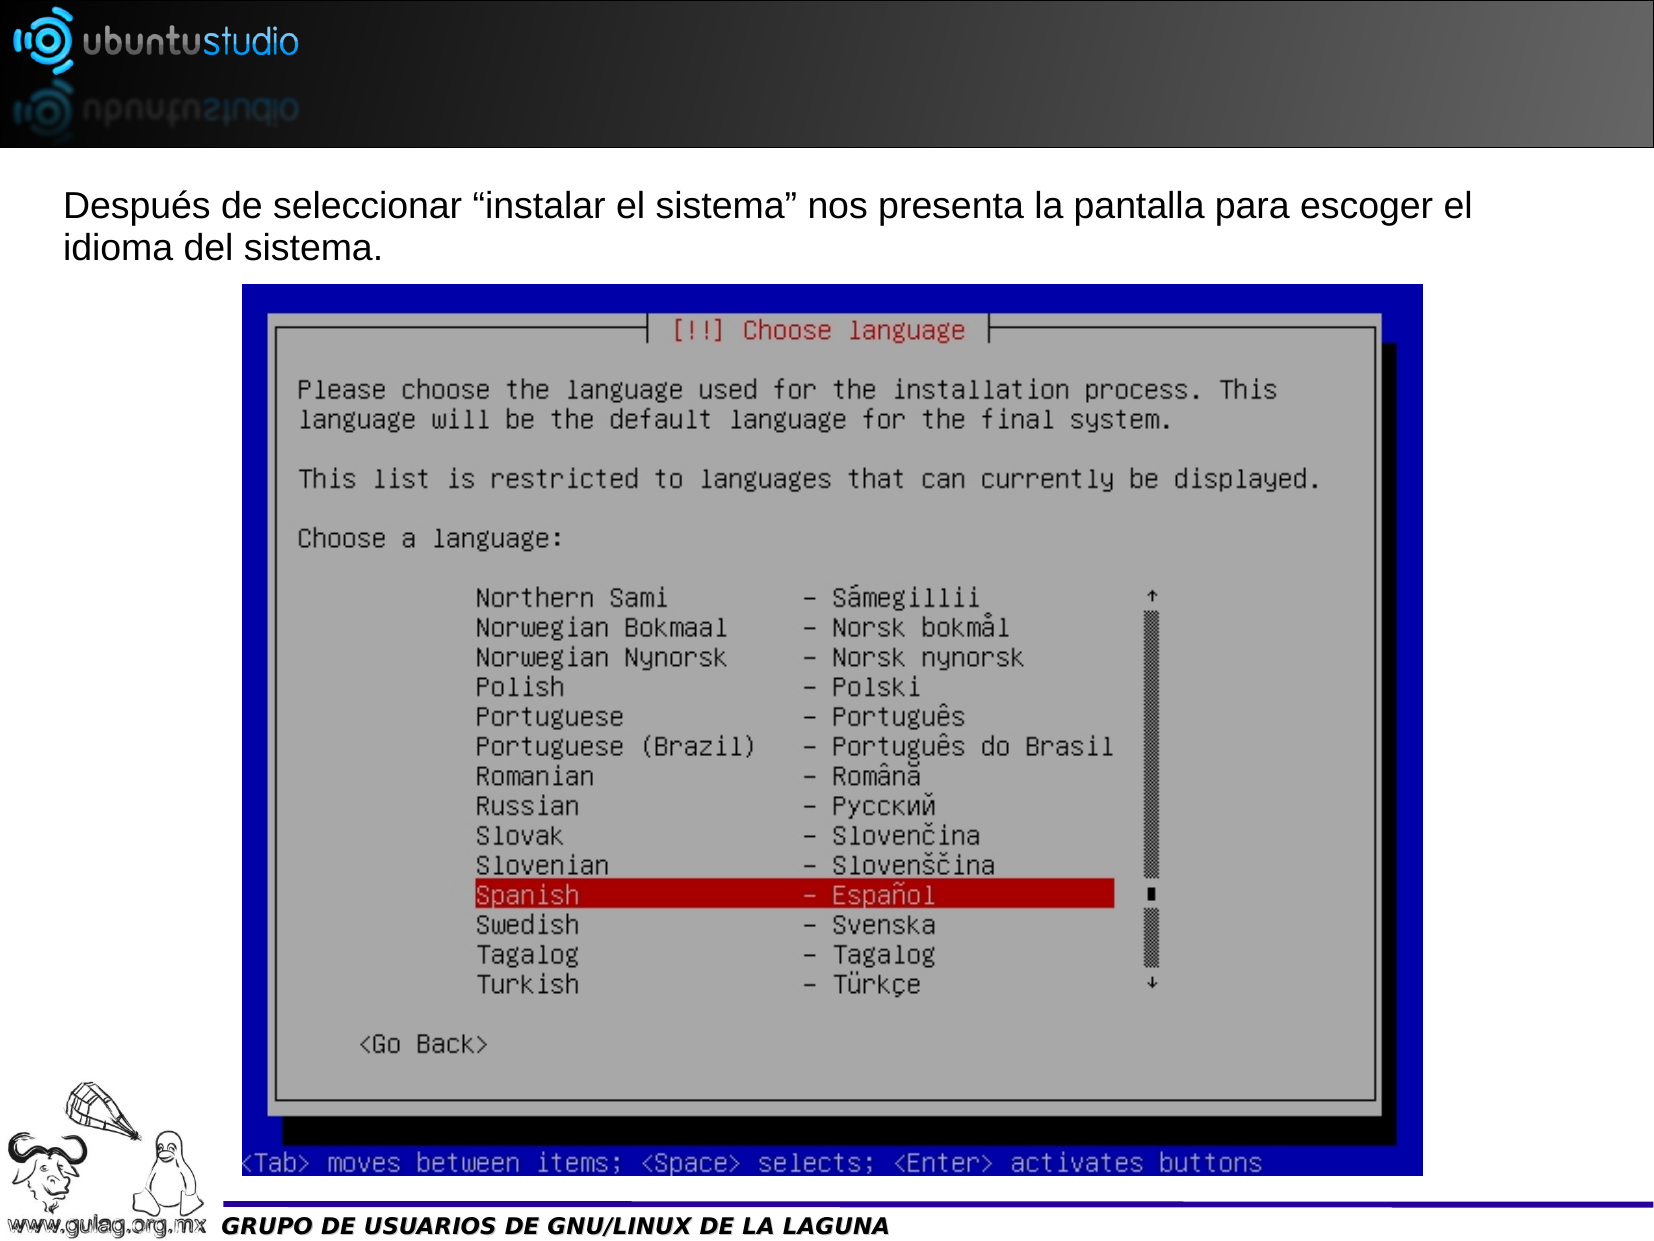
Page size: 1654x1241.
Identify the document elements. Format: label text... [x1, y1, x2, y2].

text_box Después de seleccionar “instalar el sistema” nos presenta la pantalla para escoger el idioma del sistema. [48, 177, 1536, 296]
text_box [0, 0, 1654, 148]
picture [5, 1079, 207, 1241]
picture [11, 5, 300, 148]
text_box GRUPO DE USUARIOS DE GNU/LINUX DE LA LAGUNA [207, 1205, 906, 1241]
picture [242, 284, 1423, 1176]
